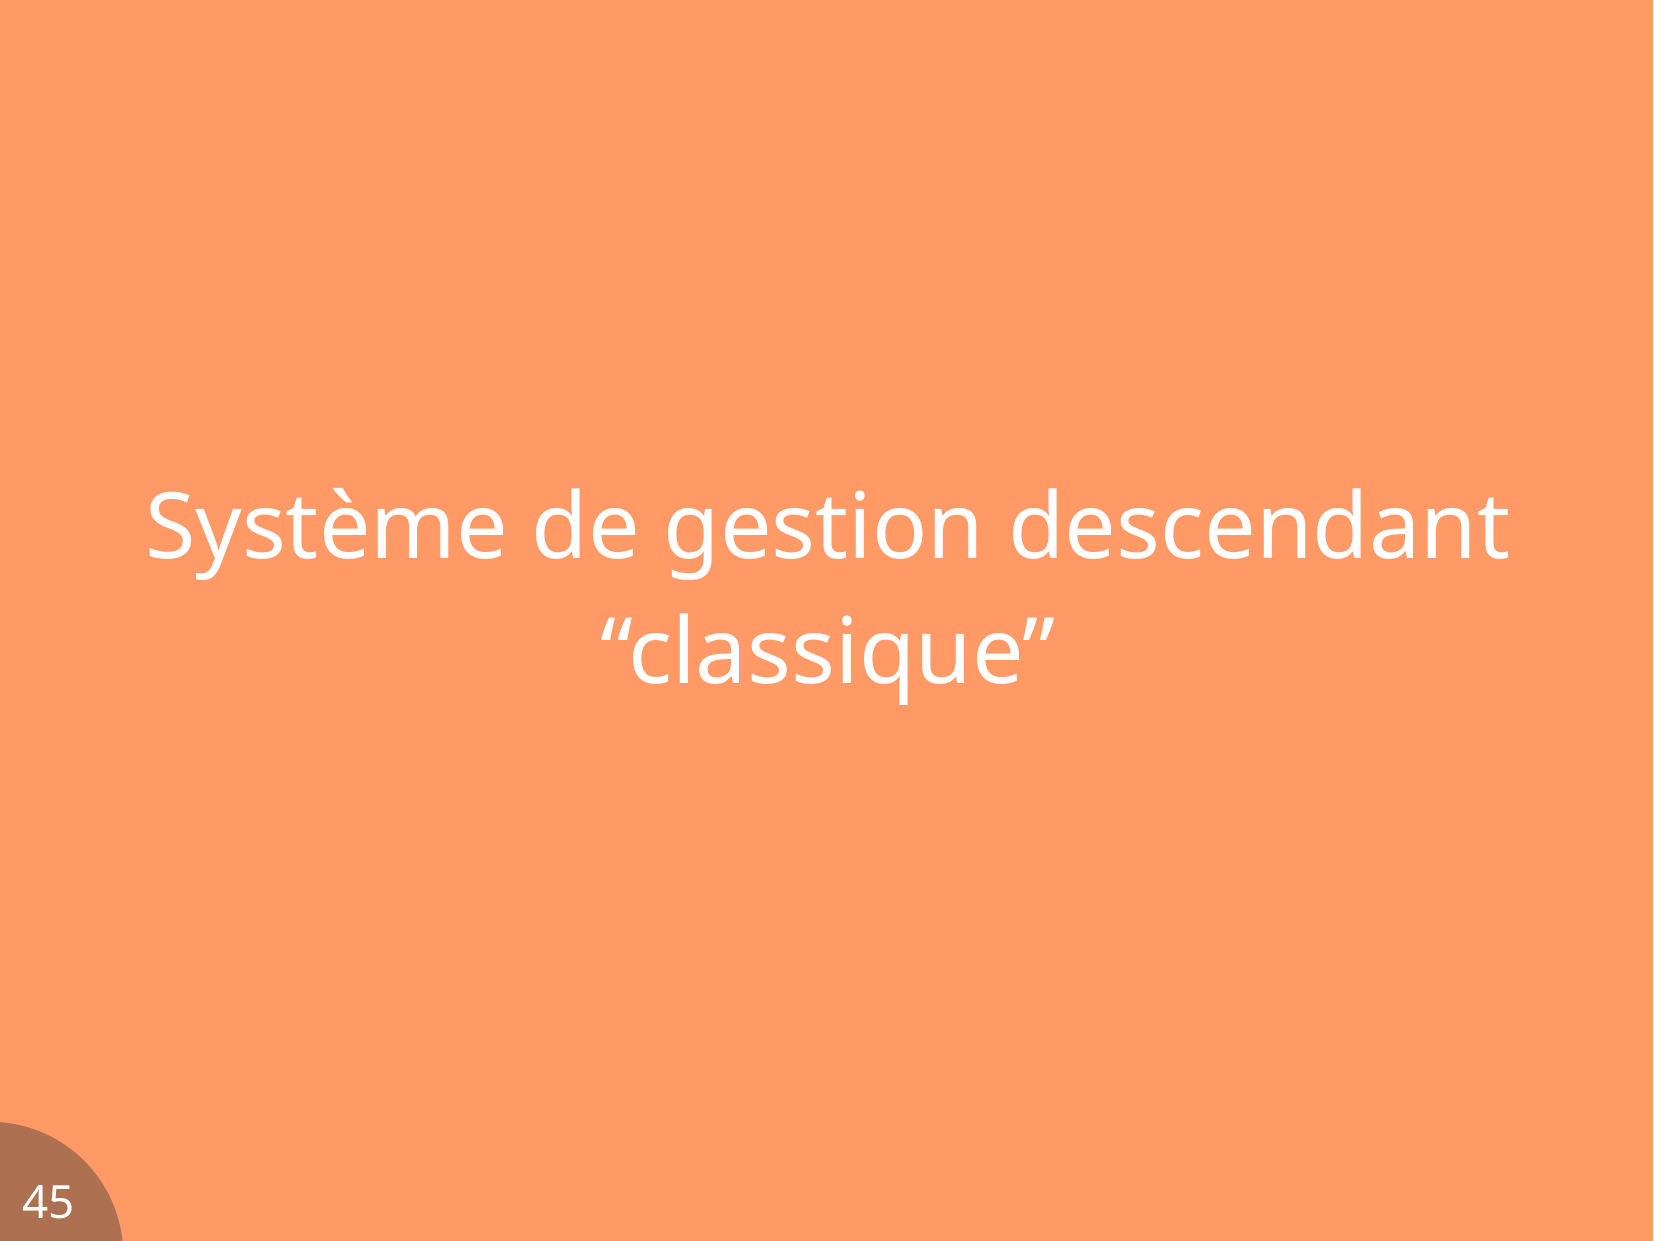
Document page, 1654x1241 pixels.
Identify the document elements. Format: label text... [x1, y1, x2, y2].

title Système de gestion descendant “classique” [84, 464, 1573, 708]
